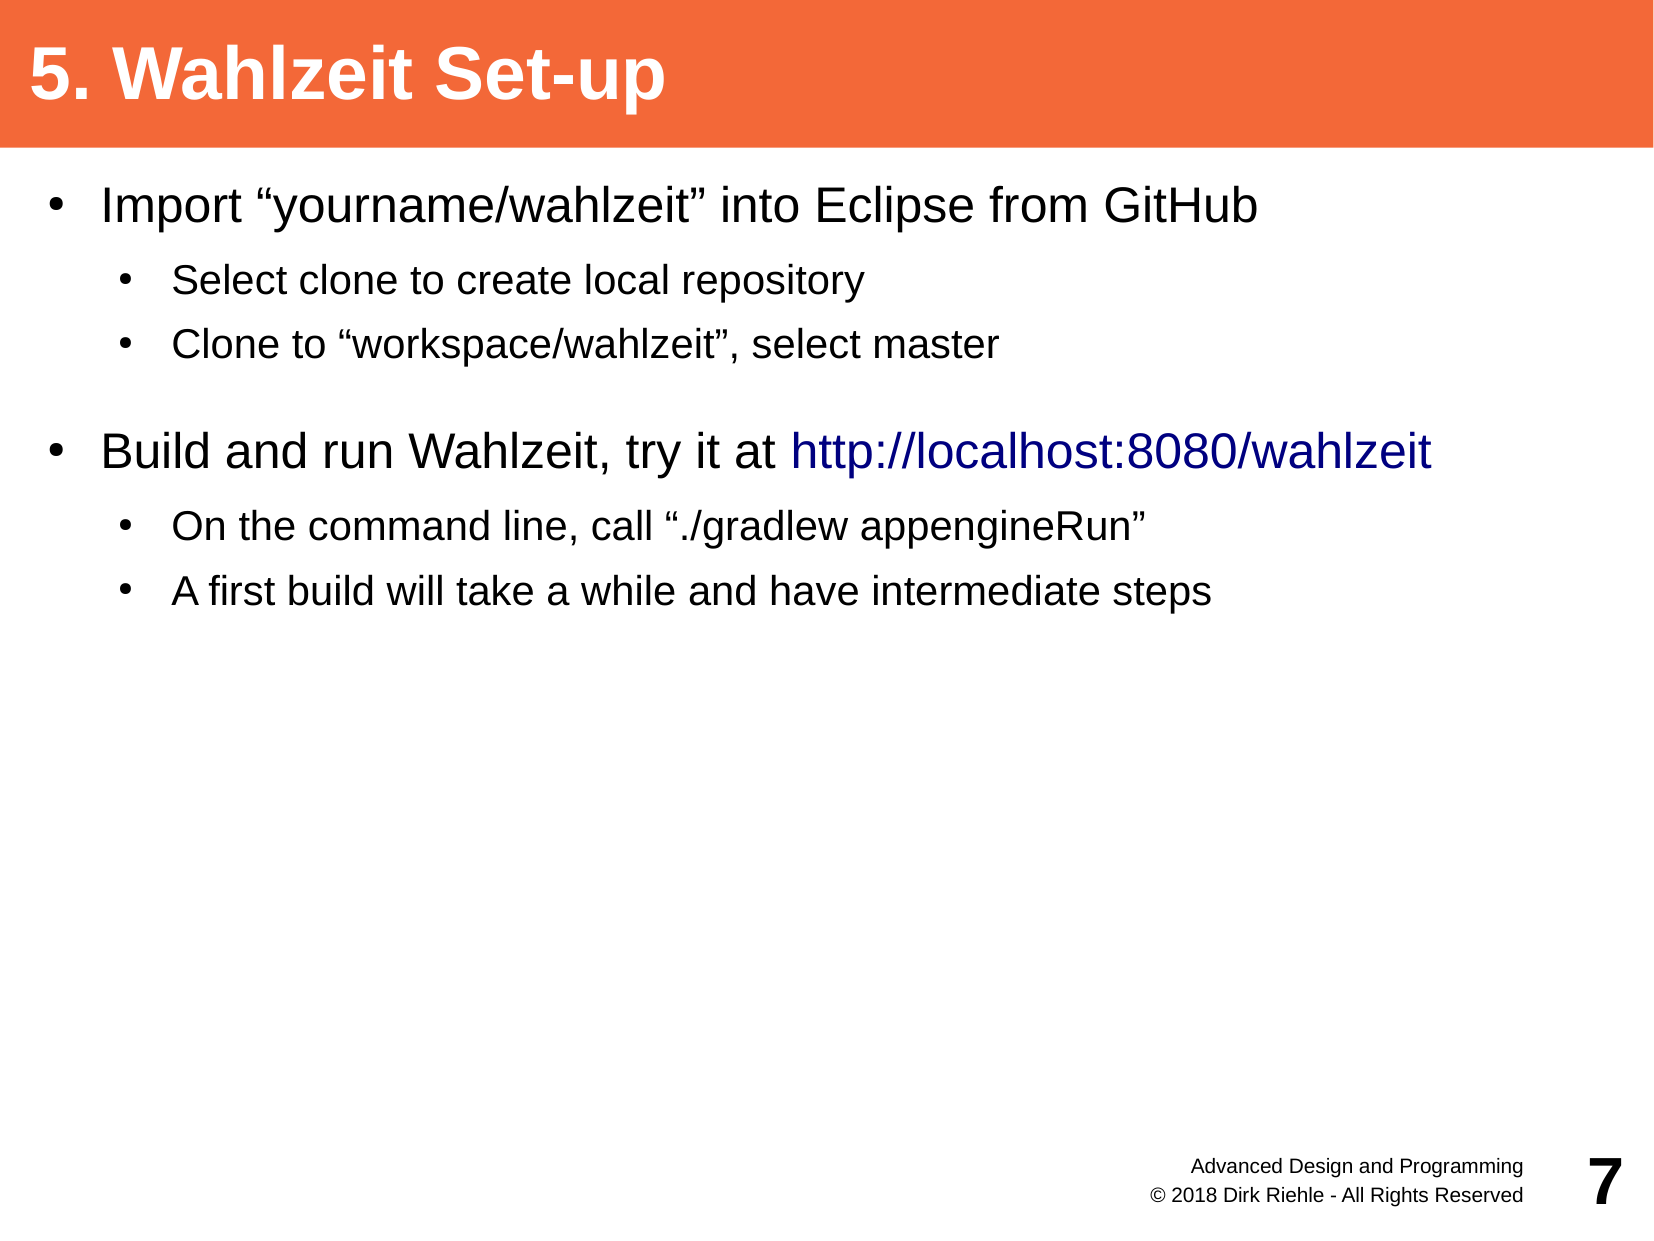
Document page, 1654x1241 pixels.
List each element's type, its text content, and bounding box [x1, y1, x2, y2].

list Import “yourname/wahlzeit” into Eclipse from GitHub Select clone to create local repository Clone to “workspace/wahlzeit”, select master Build and run Wahlzeit, try it at http://localhost:8080/wahlzeit On the command line, call “./gradlew appengineRun” A first build will take a while and have intermediate steps [29, 177, 1625, 1063]
title 5. Wahlzeit Set-up [0, 0, 1654, 148]
